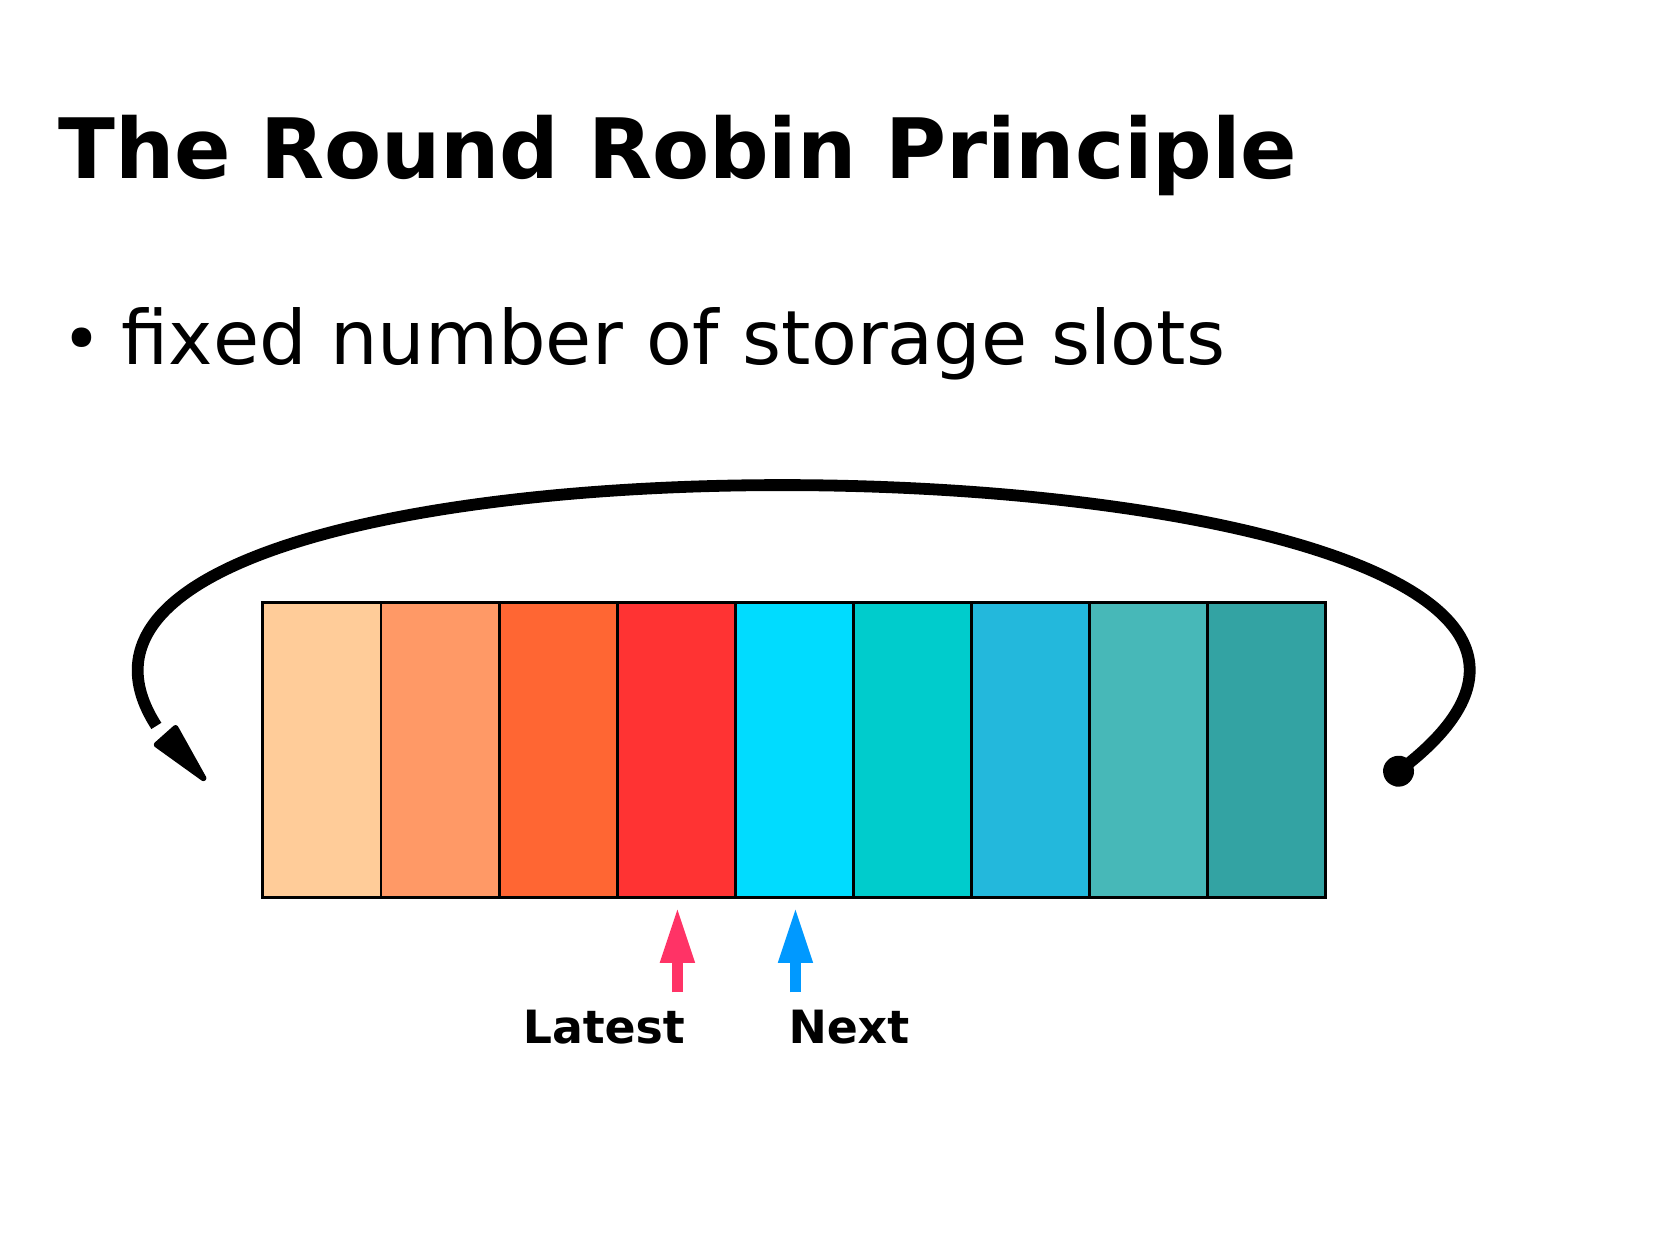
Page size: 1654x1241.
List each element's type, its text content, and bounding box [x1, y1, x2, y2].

title The Round Robin Principle [59, 75, 1607, 225]
text_box Next [772, 992, 926, 1064]
text_box [262, 602, 1326, 898]
list fixed number of storage slots [50, 295, 1571, 1099]
text_box Latest [506, 992, 702, 1064]
